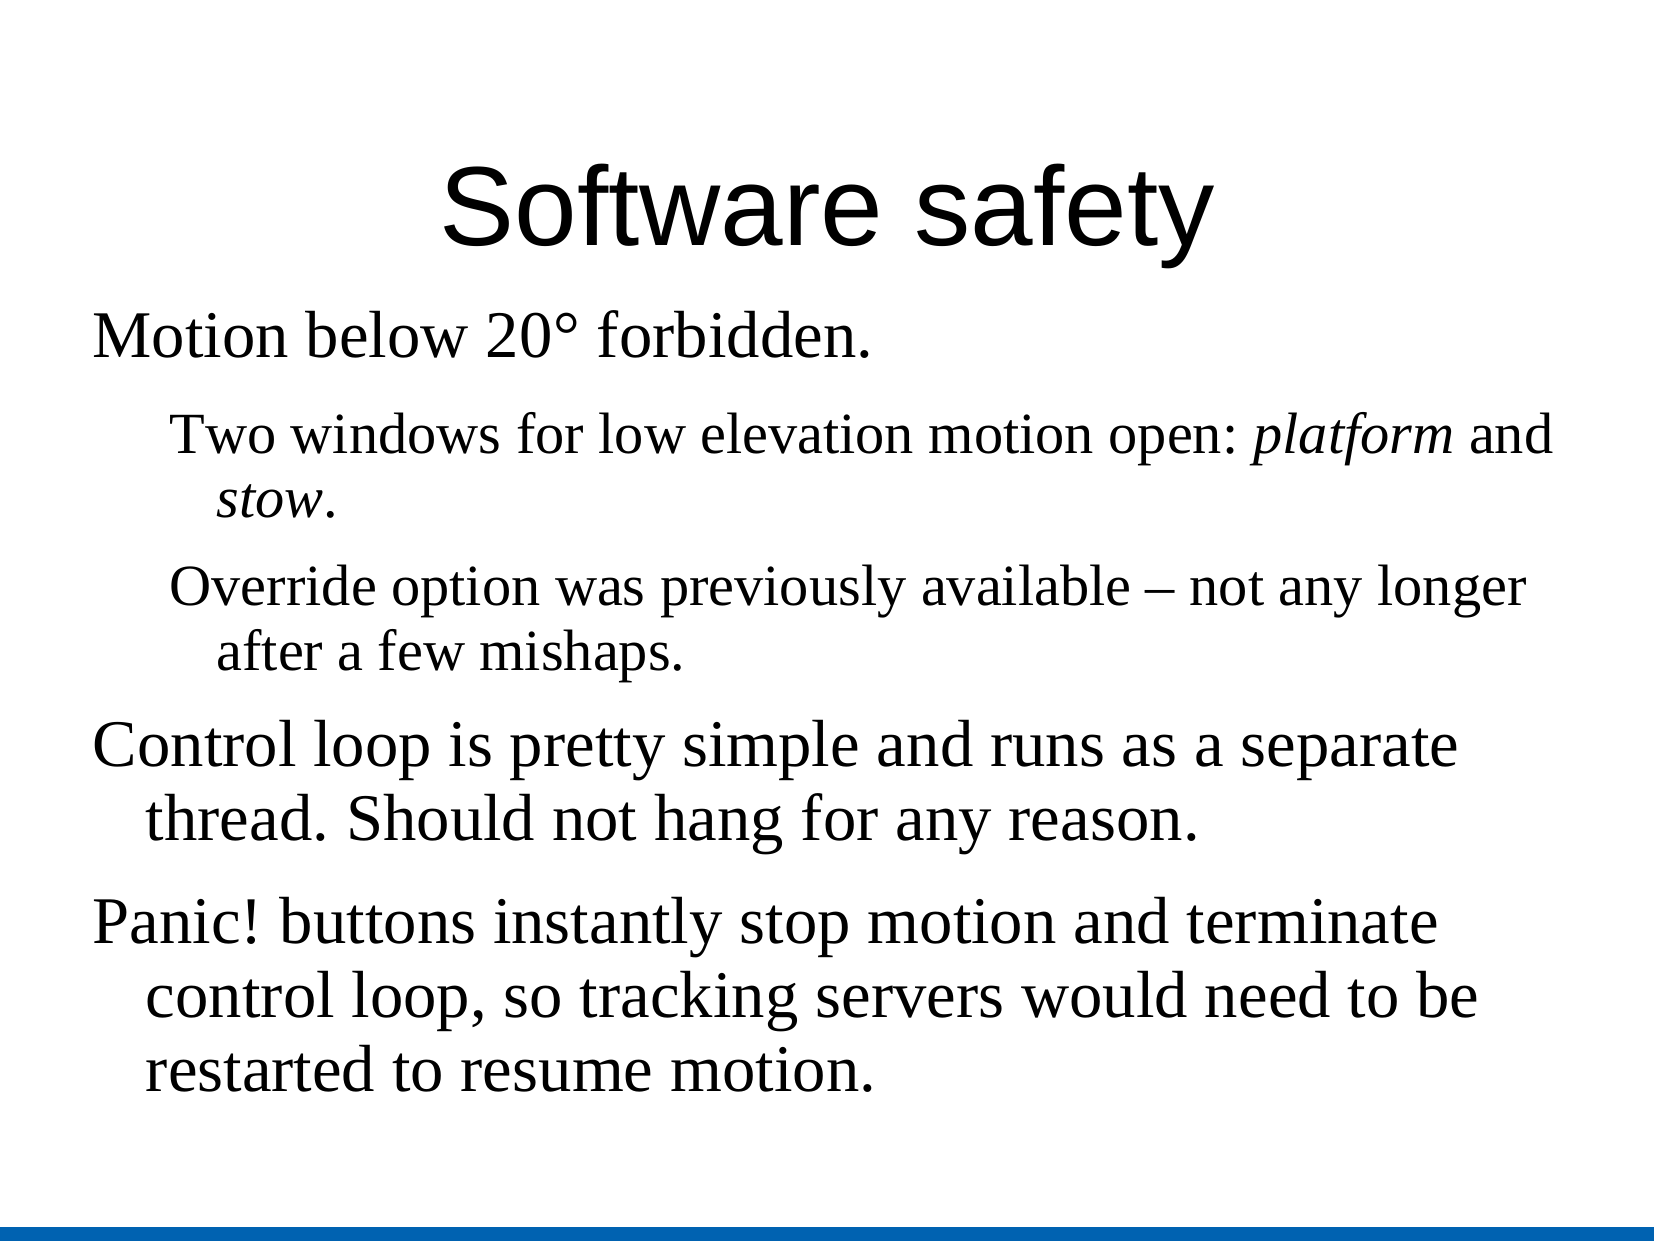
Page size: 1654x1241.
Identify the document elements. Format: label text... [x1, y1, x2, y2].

title Software safety [121, 102, 1533, 297]
list Motion below 20° forbidden. Two windows for low elevation motion open: platform and stow. Override option was previously available – not any longer after a few mishaps. Control loop is pretty simple and runs as a separate thread. Should not hang for any reason. Panic! buttons instantly stop motion and terminate control loop, so tracking servers would need to be restarted to resume motion. [75, 297, 1576, 1171]
